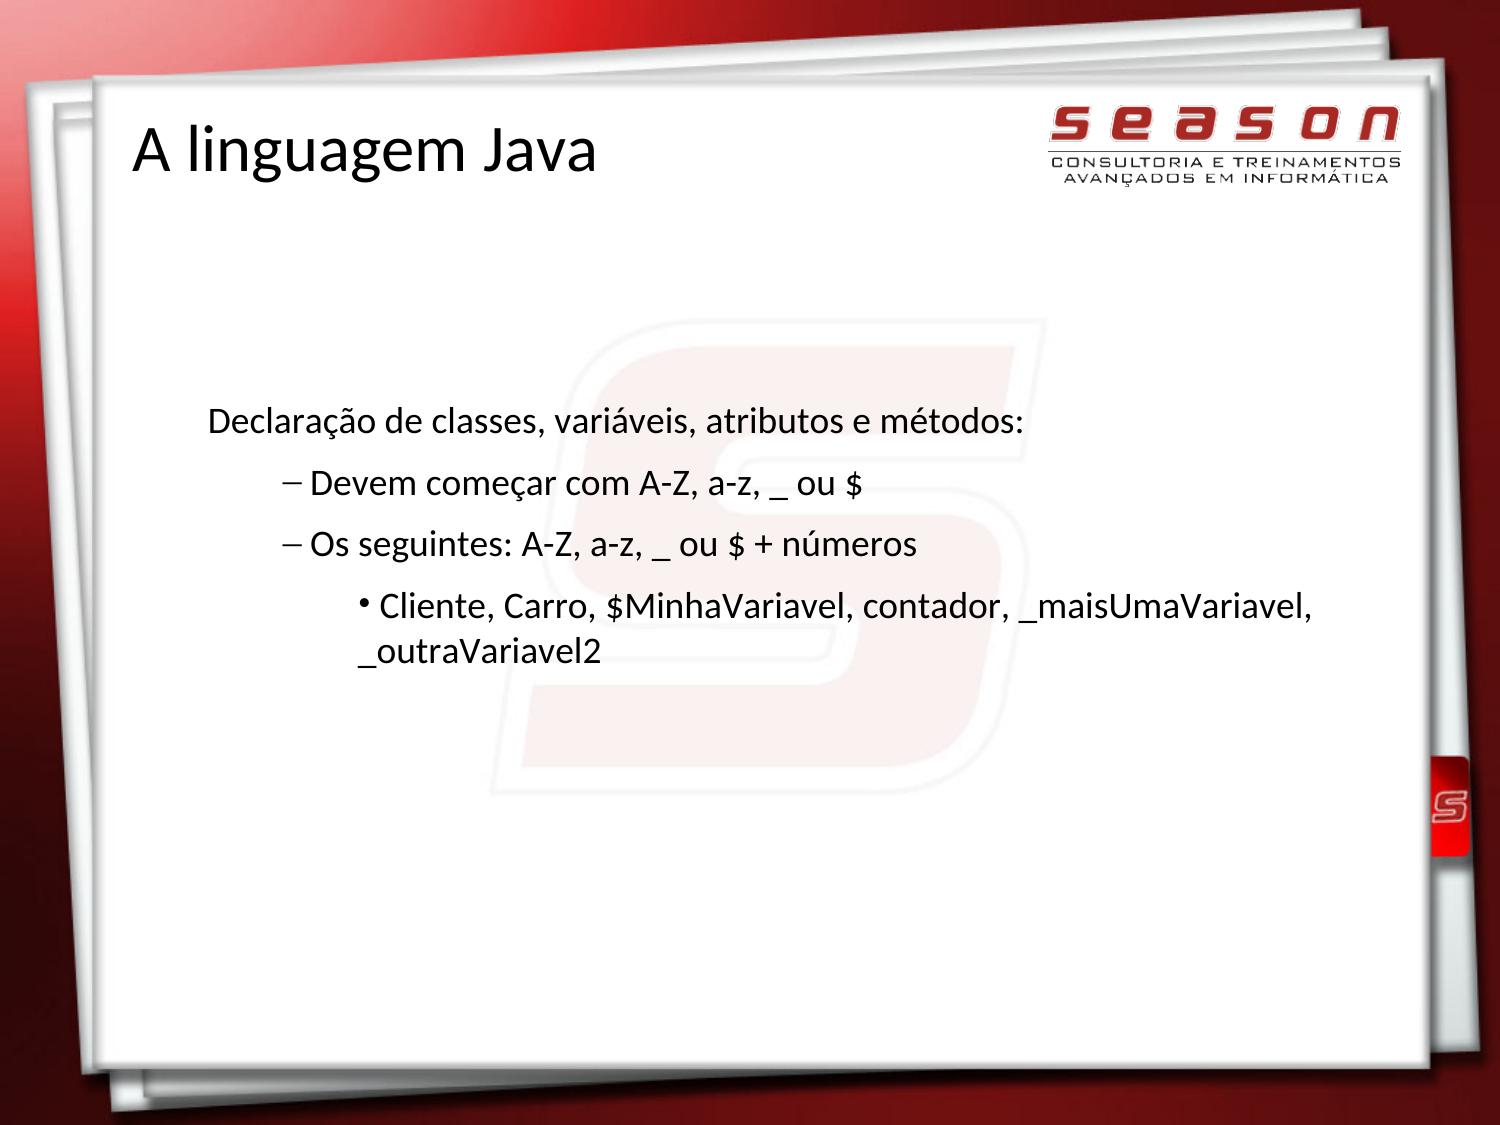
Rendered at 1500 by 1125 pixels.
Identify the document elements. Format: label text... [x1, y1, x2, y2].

picture [0, 0, 1500, 1125]
title A linguagem Java [118, 33, 1394, 257]
text_box Declaração de classes, variáveis, atributos e métodos: Devem começar com A-Z, a-z, _ ou $ Os seguintes: A-Z, a-z, _ ou $ + números Cliente, Carro, $MinhaVariavel, contador, _maisUmaVariavel, _outraVariavel2 [207, 357, 1328, 709]
